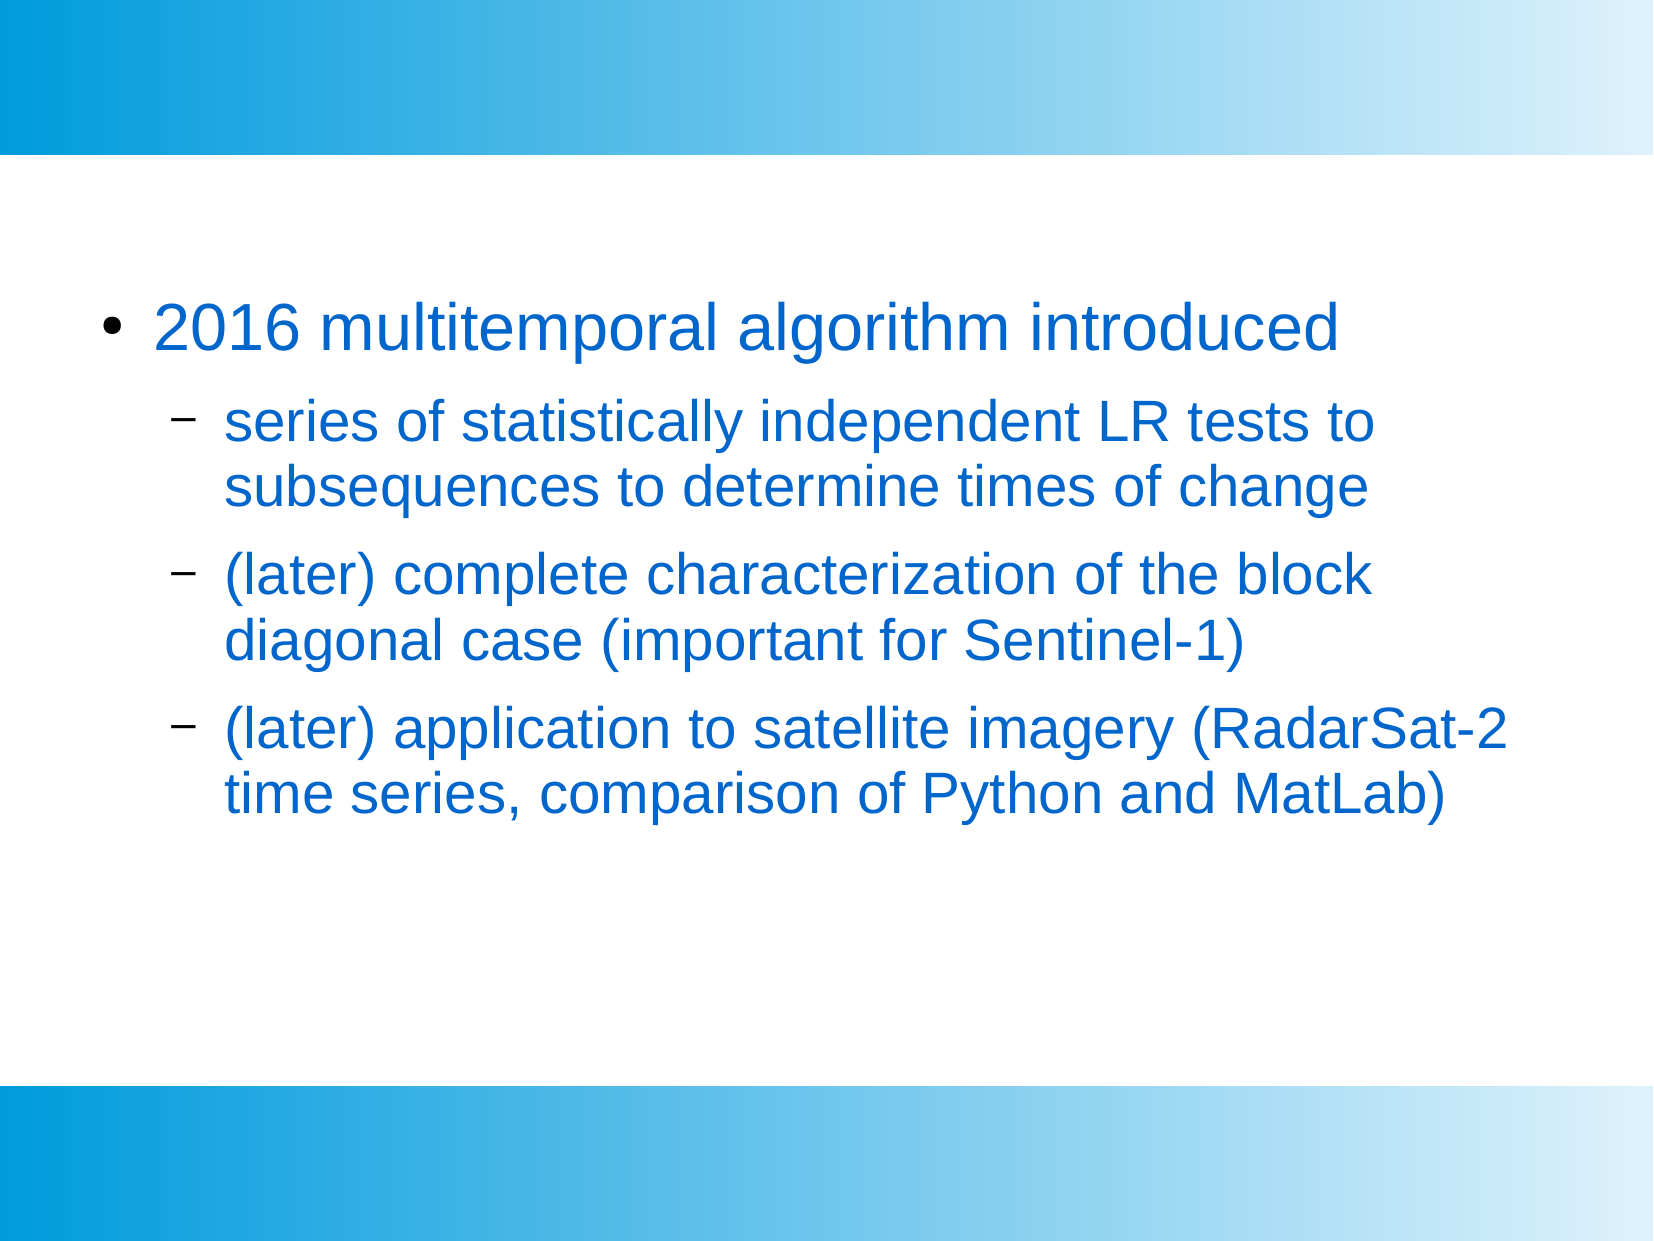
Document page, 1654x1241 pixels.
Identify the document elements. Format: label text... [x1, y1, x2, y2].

title [82, 49, 1571, 155]
list 2016 multitemporal algorithm introduced series of statistically independent LR tests to subsequences to determine times of change (later) complete characterization of the block diagonal case (important for Sentinel-1) (later) application to satellite imagery (RadarSat-2 time series, comparison of Python and MatLab) [82, 290, 1571, 1010]
